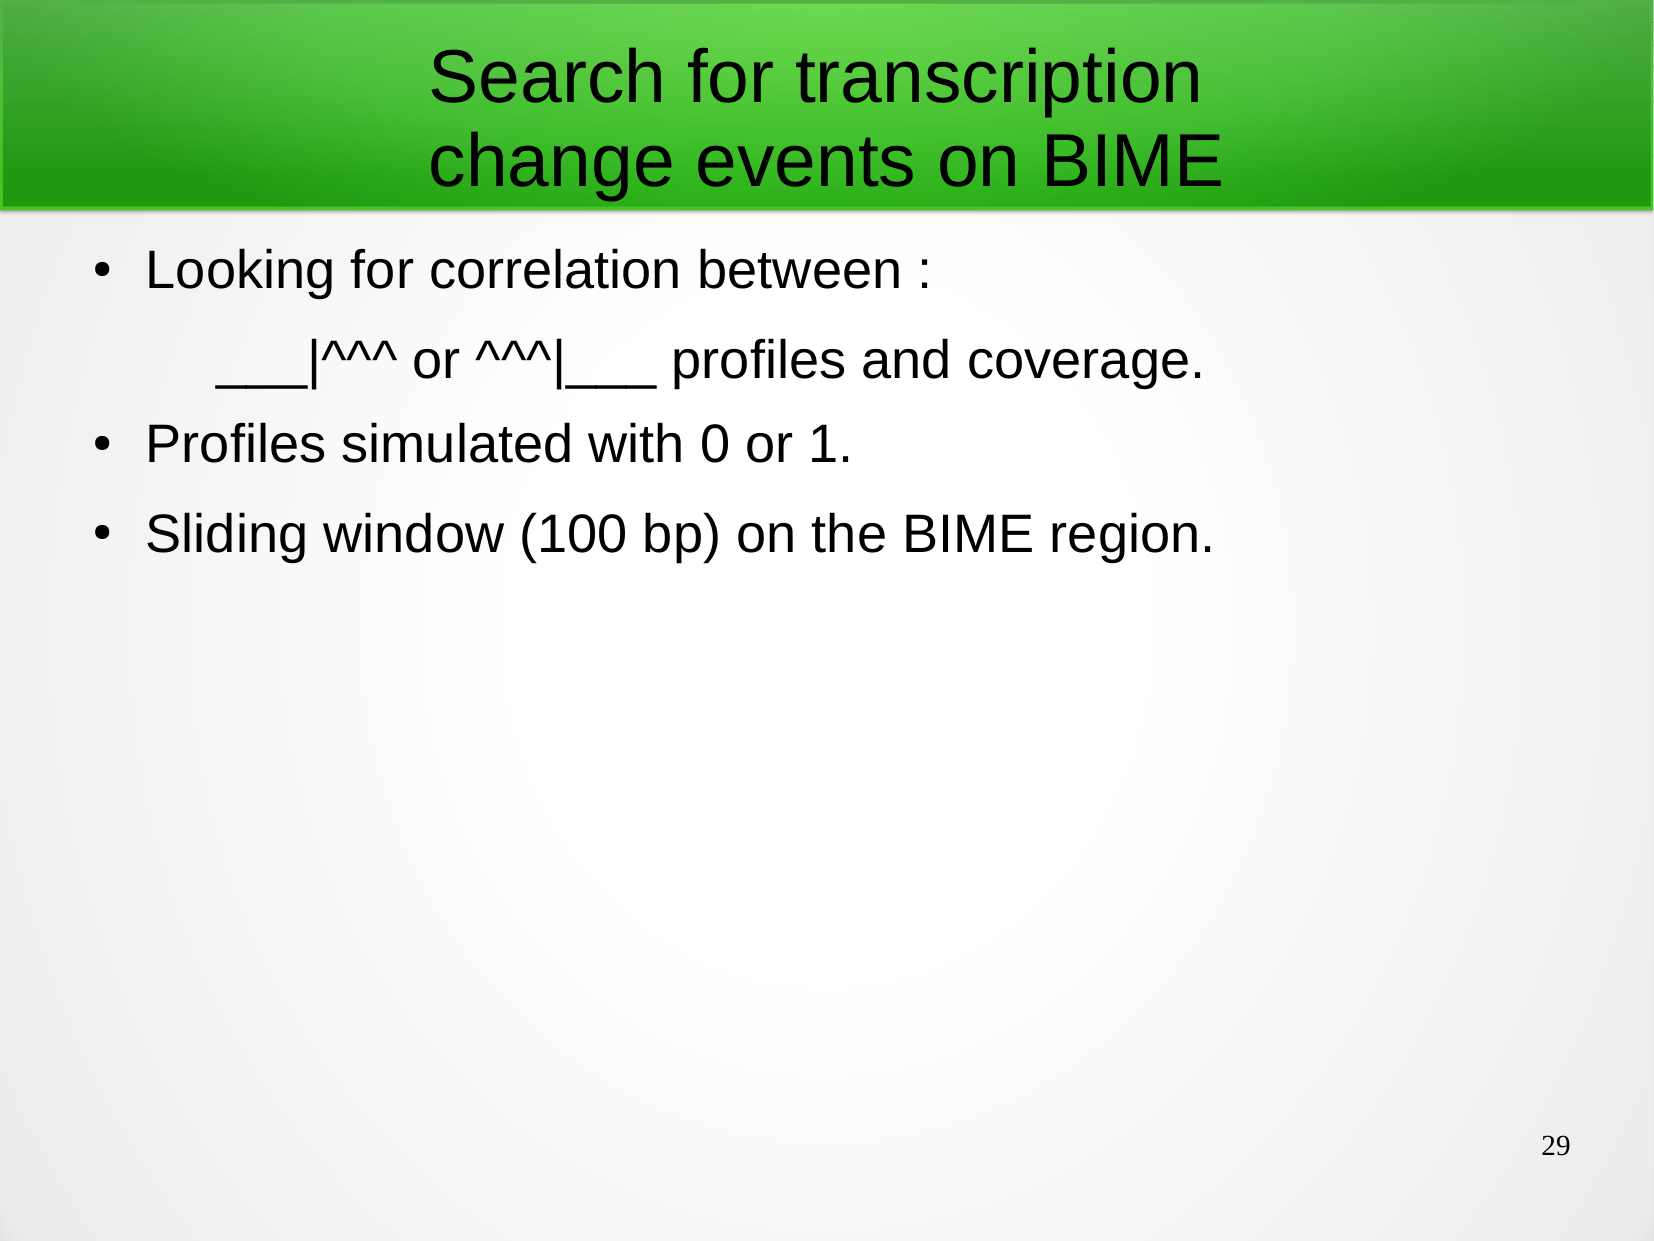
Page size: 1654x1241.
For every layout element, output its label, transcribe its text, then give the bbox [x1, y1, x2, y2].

list Looking for correlation between : ___|^^^ or ^^^|___ profiles and coverage. Profiles simulated with 0 or 1. Sliding window (100 bp) on the BIME region. [75, 240, 1564, 1201]
title Search for transcription change events on BIME [82, 34, 1571, 203]
